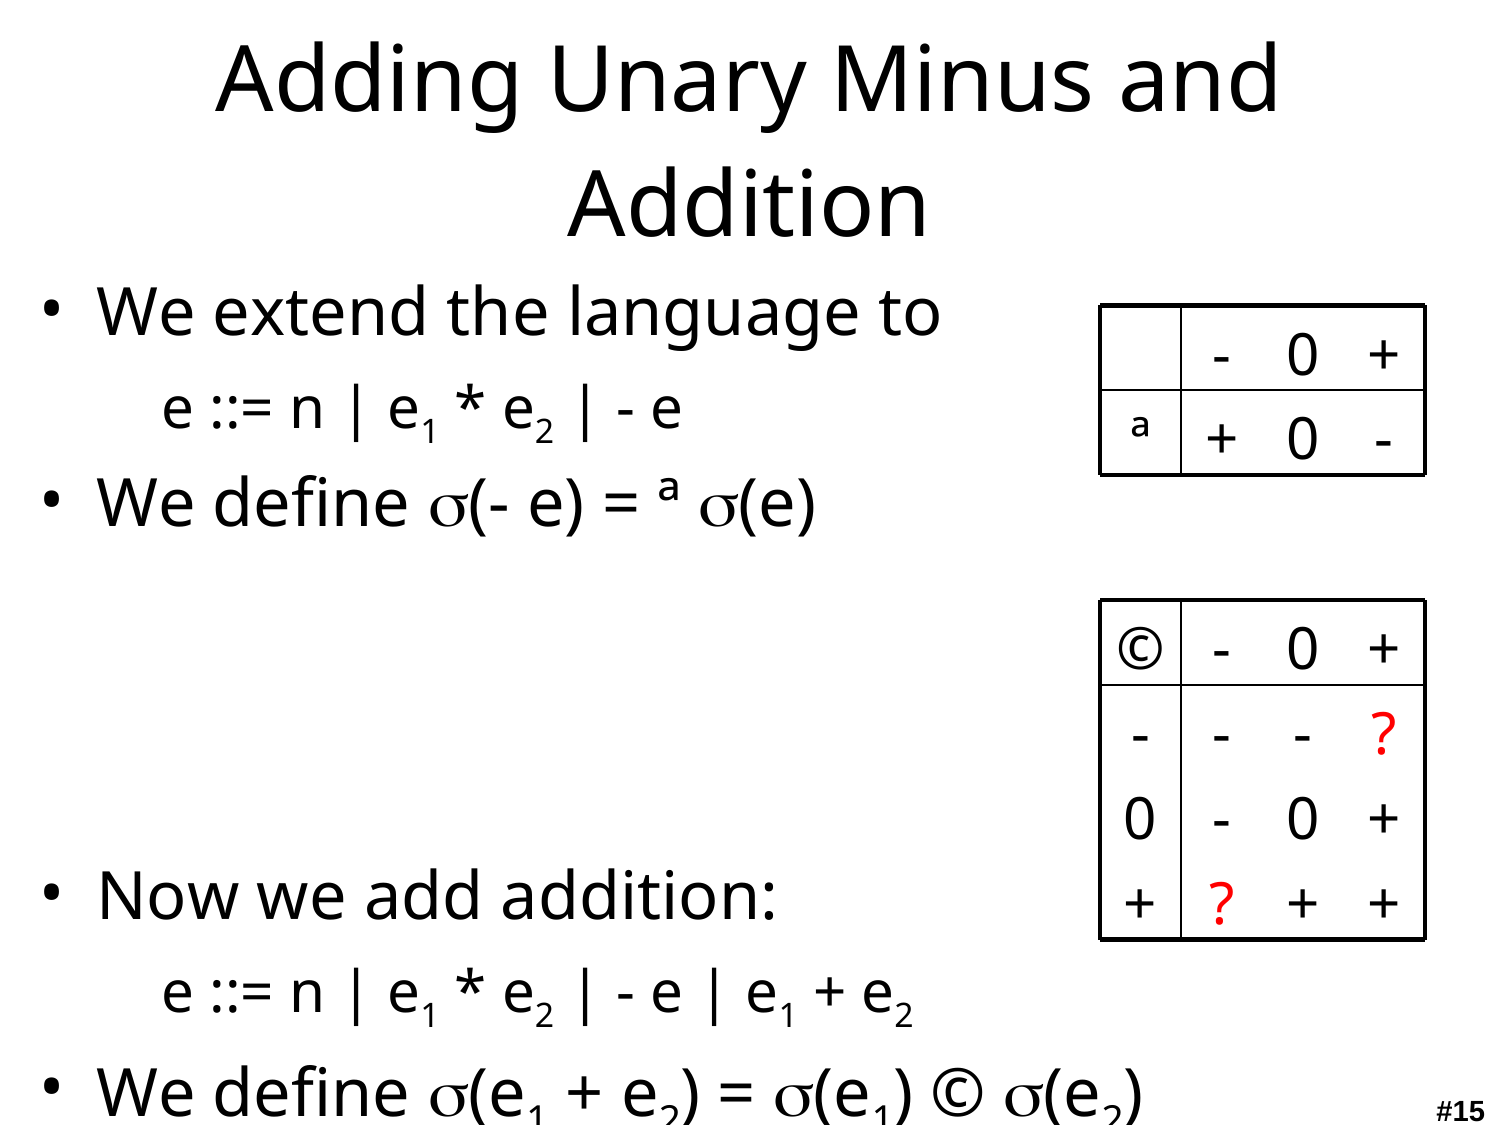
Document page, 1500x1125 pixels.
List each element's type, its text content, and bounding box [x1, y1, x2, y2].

text_box + [1344, 855, 1423, 937]
text_box + [1344, 602, 1423, 684]
text_box 0 [1102, 770, 1180, 855]
text_box - [1344, 391, 1423, 473]
text_box + [1263, 855, 1344, 937]
text_box 0 [1263, 391, 1344, 473]
text_box - [1182, 770, 1263, 855]
text_box + [1102, 855, 1180, 937]
text_box 0 [1263, 602, 1344, 684]
text_box - [1182, 686, 1263, 770]
text_box + [1344, 770, 1423, 855]
text_box - [1102, 686, 1180, 770]
text_box 0 [1263, 770, 1344, 855]
text_box - [1263, 686, 1344, 770]
text_box ª [1102, 391, 1180, 473]
text_box + [1182, 391, 1263, 473]
text_box + [1344, 308, 1423, 389]
text_box - [1182, 602, 1263, 684]
text_box © [1102, 602, 1180, 684]
text_box ? [1344, 686, 1423, 770]
title Adding Unary Minus and Addition [24, 45, 1476, 233]
list We extend the language to e ::= n | e1 * e2 | - e We define (- e) = ª (e) Now we add addition: e ::= n | e1 * e2 | - e | e1 + e2 We define (e1 + e2) = (e1) © (e2) [24, 262, 1476, 1101]
text_box - [1182, 308, 1263, 389]
text_box ? [1182, 855, 1263, 937]
text_box 0 [1263, 308, 1344, 389]
